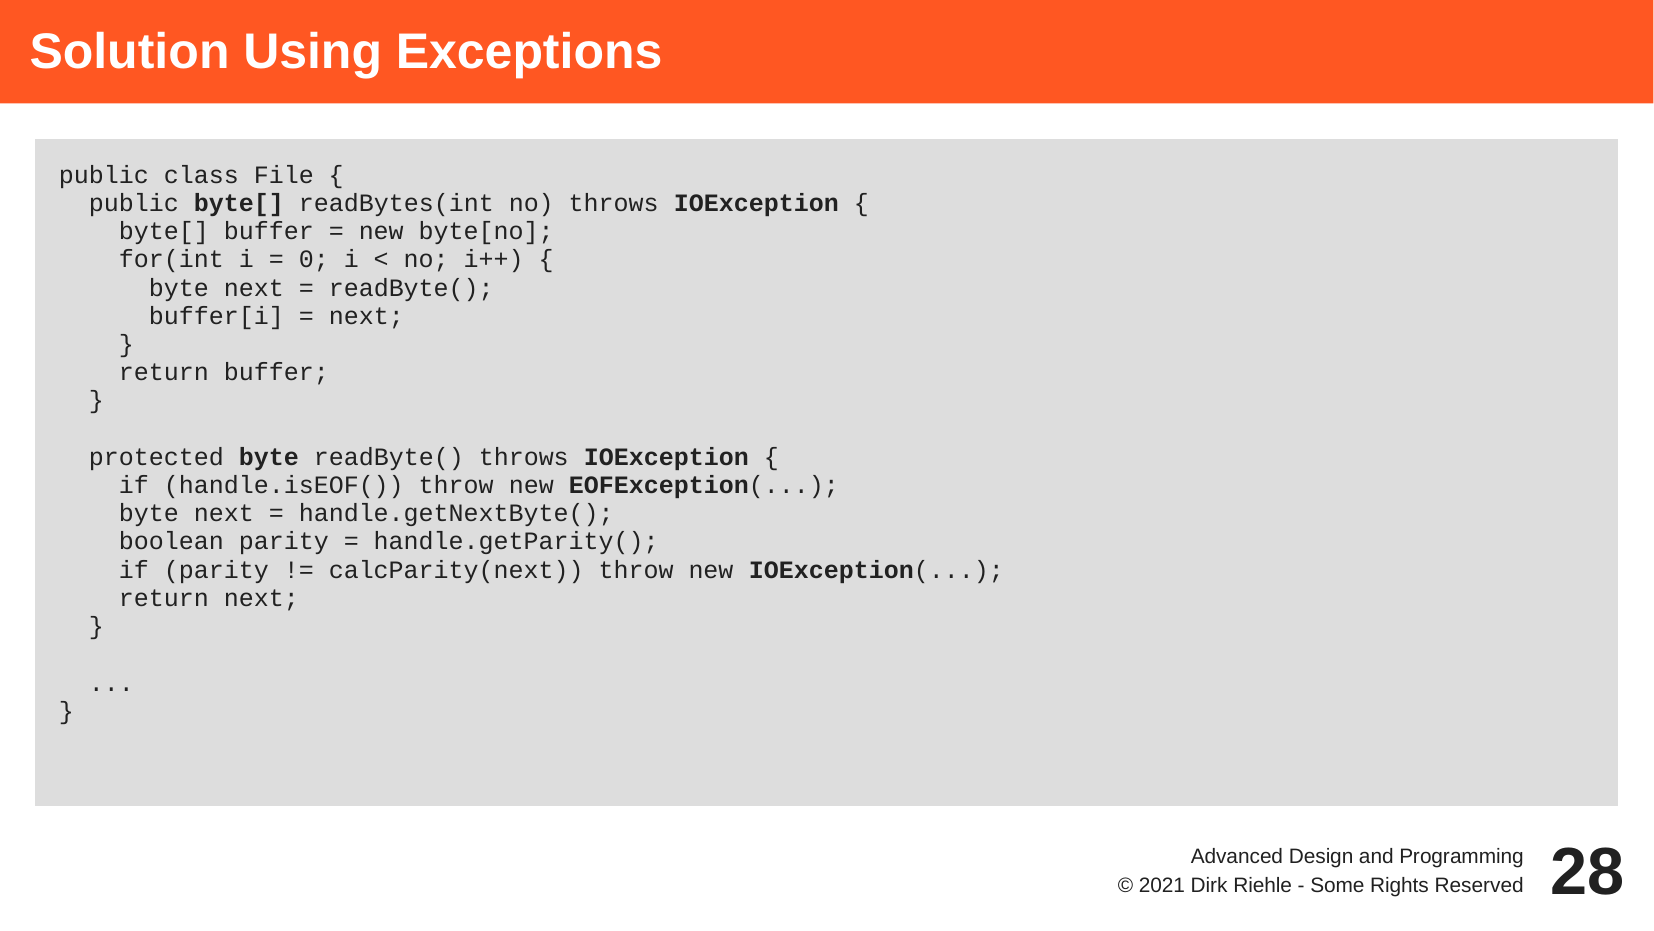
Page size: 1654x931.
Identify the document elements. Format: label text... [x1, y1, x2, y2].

list public class File { public byte[] readBytes(int no) throws IOException { byte[] buffer = new byte[no]; for(int i = 0; i < no; i++) { byte next = readByte(); buffer[i] = next; } return buffer; } protected byte readByte() throws IOException { if (handle.isEOF()) throw new EOFException(...); byte next = handle.getNextByte(); boolean parity = handle.getParity(); if (parity != calcParity(next)) throw new IOException(...); return next; } ... } [29, 132, 1625, 813]
title Solution Using Exceptions [0, 0, 1654, 104]
